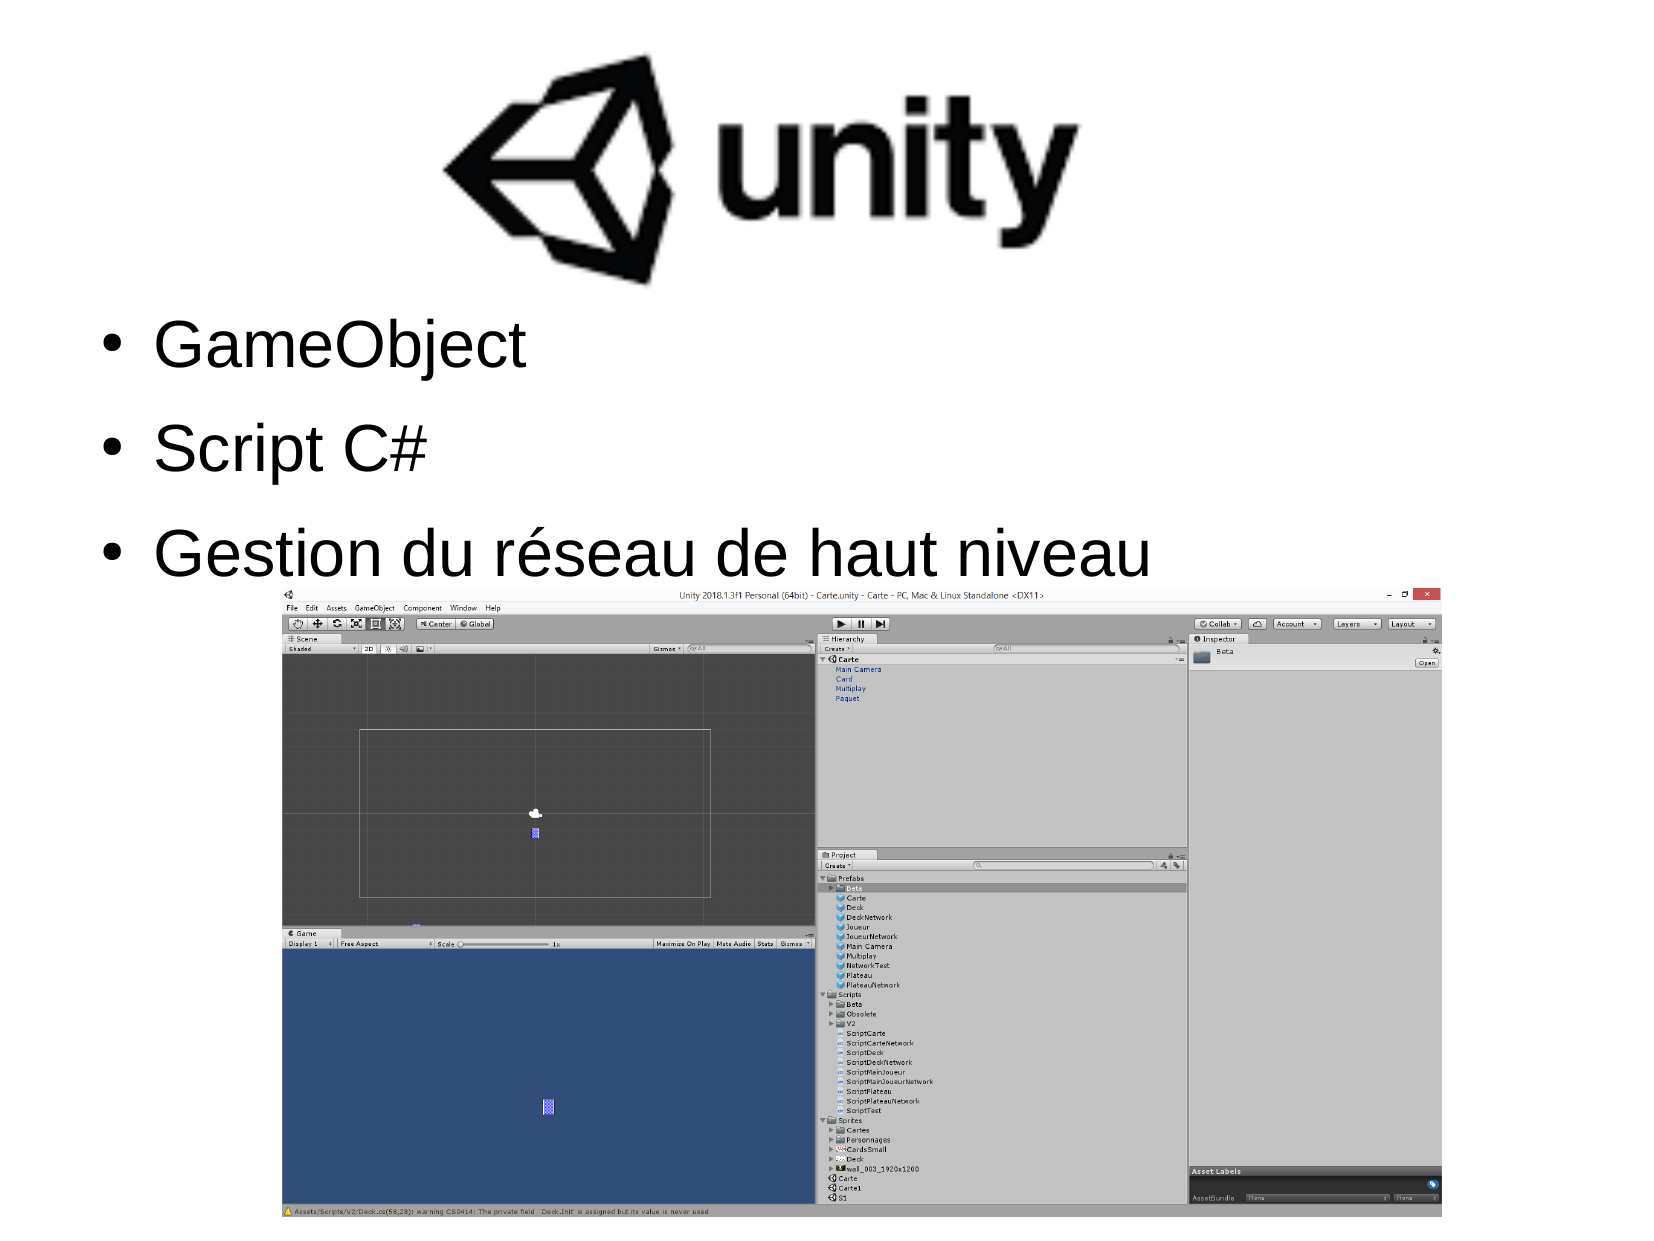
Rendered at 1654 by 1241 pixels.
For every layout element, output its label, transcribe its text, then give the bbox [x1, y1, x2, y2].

list GameObject Script C# Gestion du réseau de haut niveau [82, 307, 1571, 638]
picture [158, 0, 1394, 307]
picture [282, 588, 1442, 1217]
